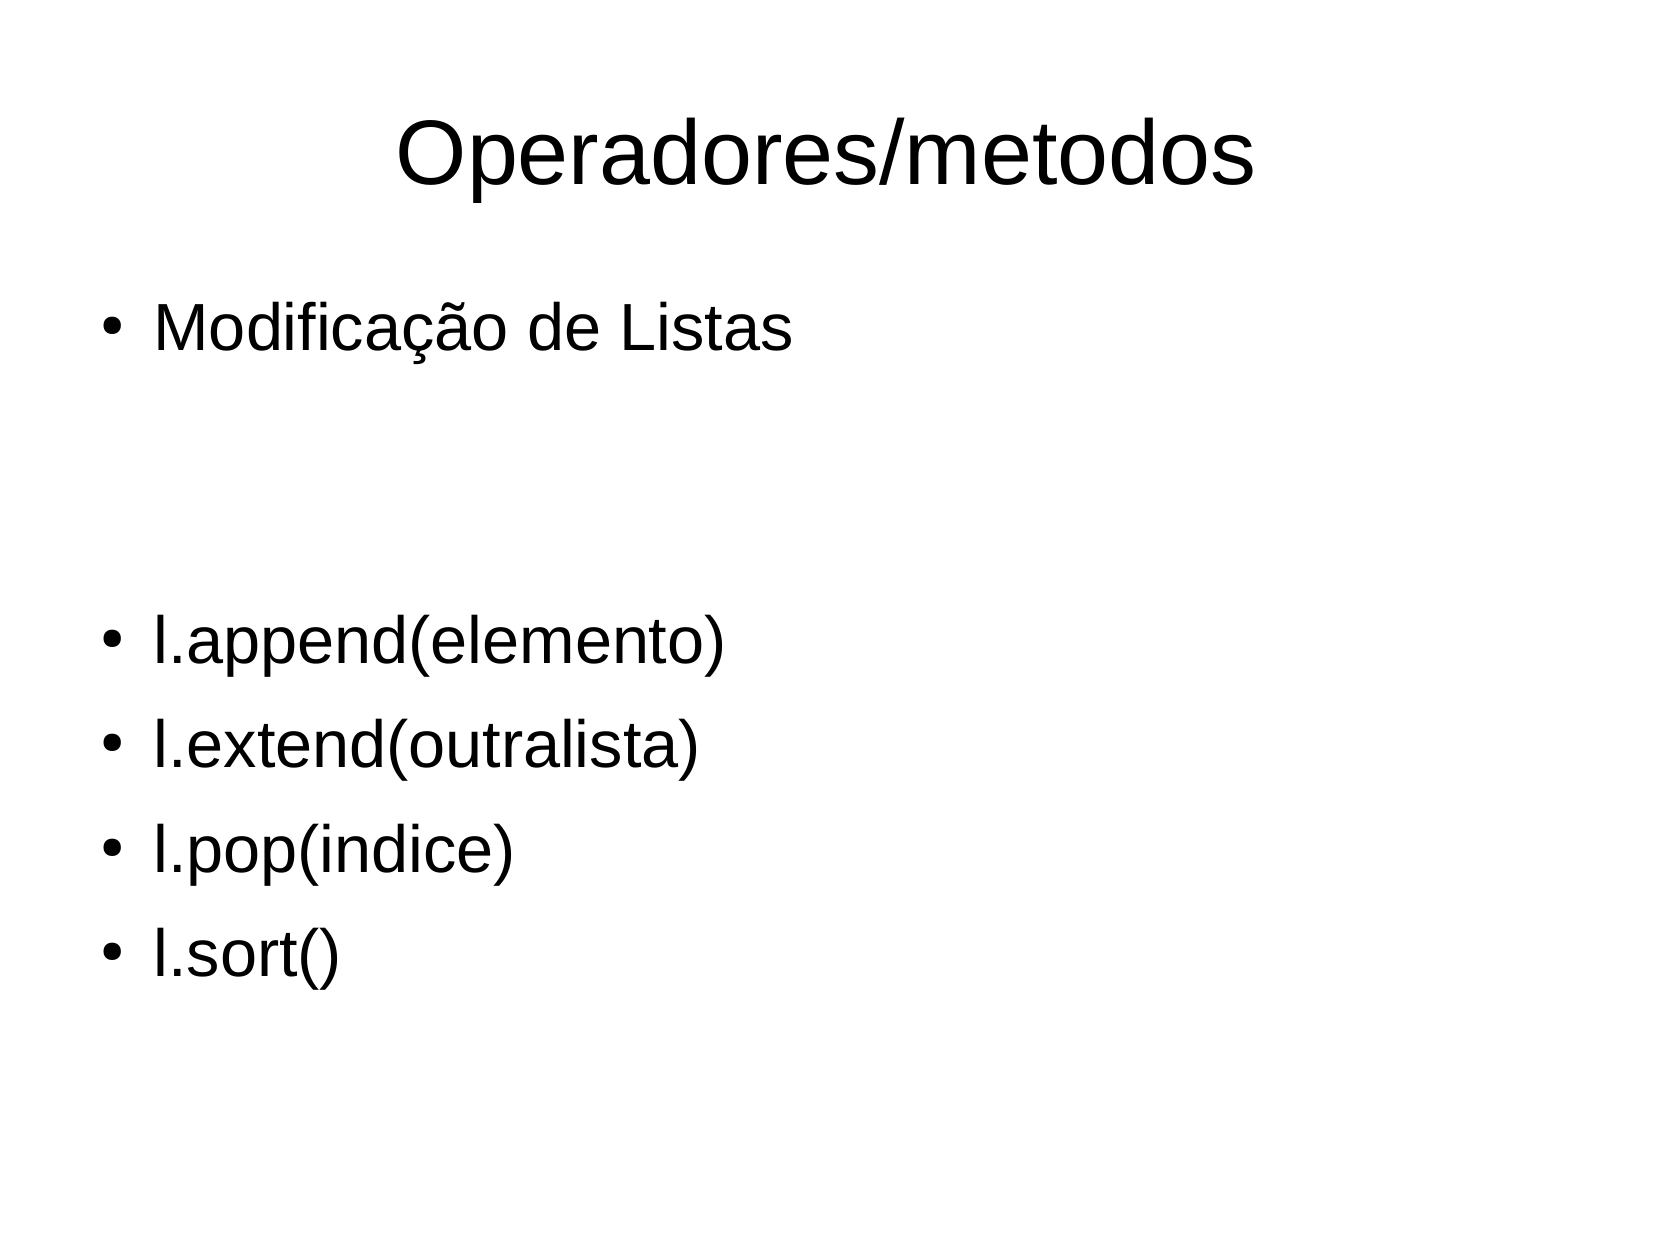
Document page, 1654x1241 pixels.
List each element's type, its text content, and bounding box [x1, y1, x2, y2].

title Operadores/metodos [82, 49, 1571, 257]
list Modificação de Listas l.append(elemento) l.extend(outralista) l.pop(indice) l.sort() [82, 290, 1571, 1010]
